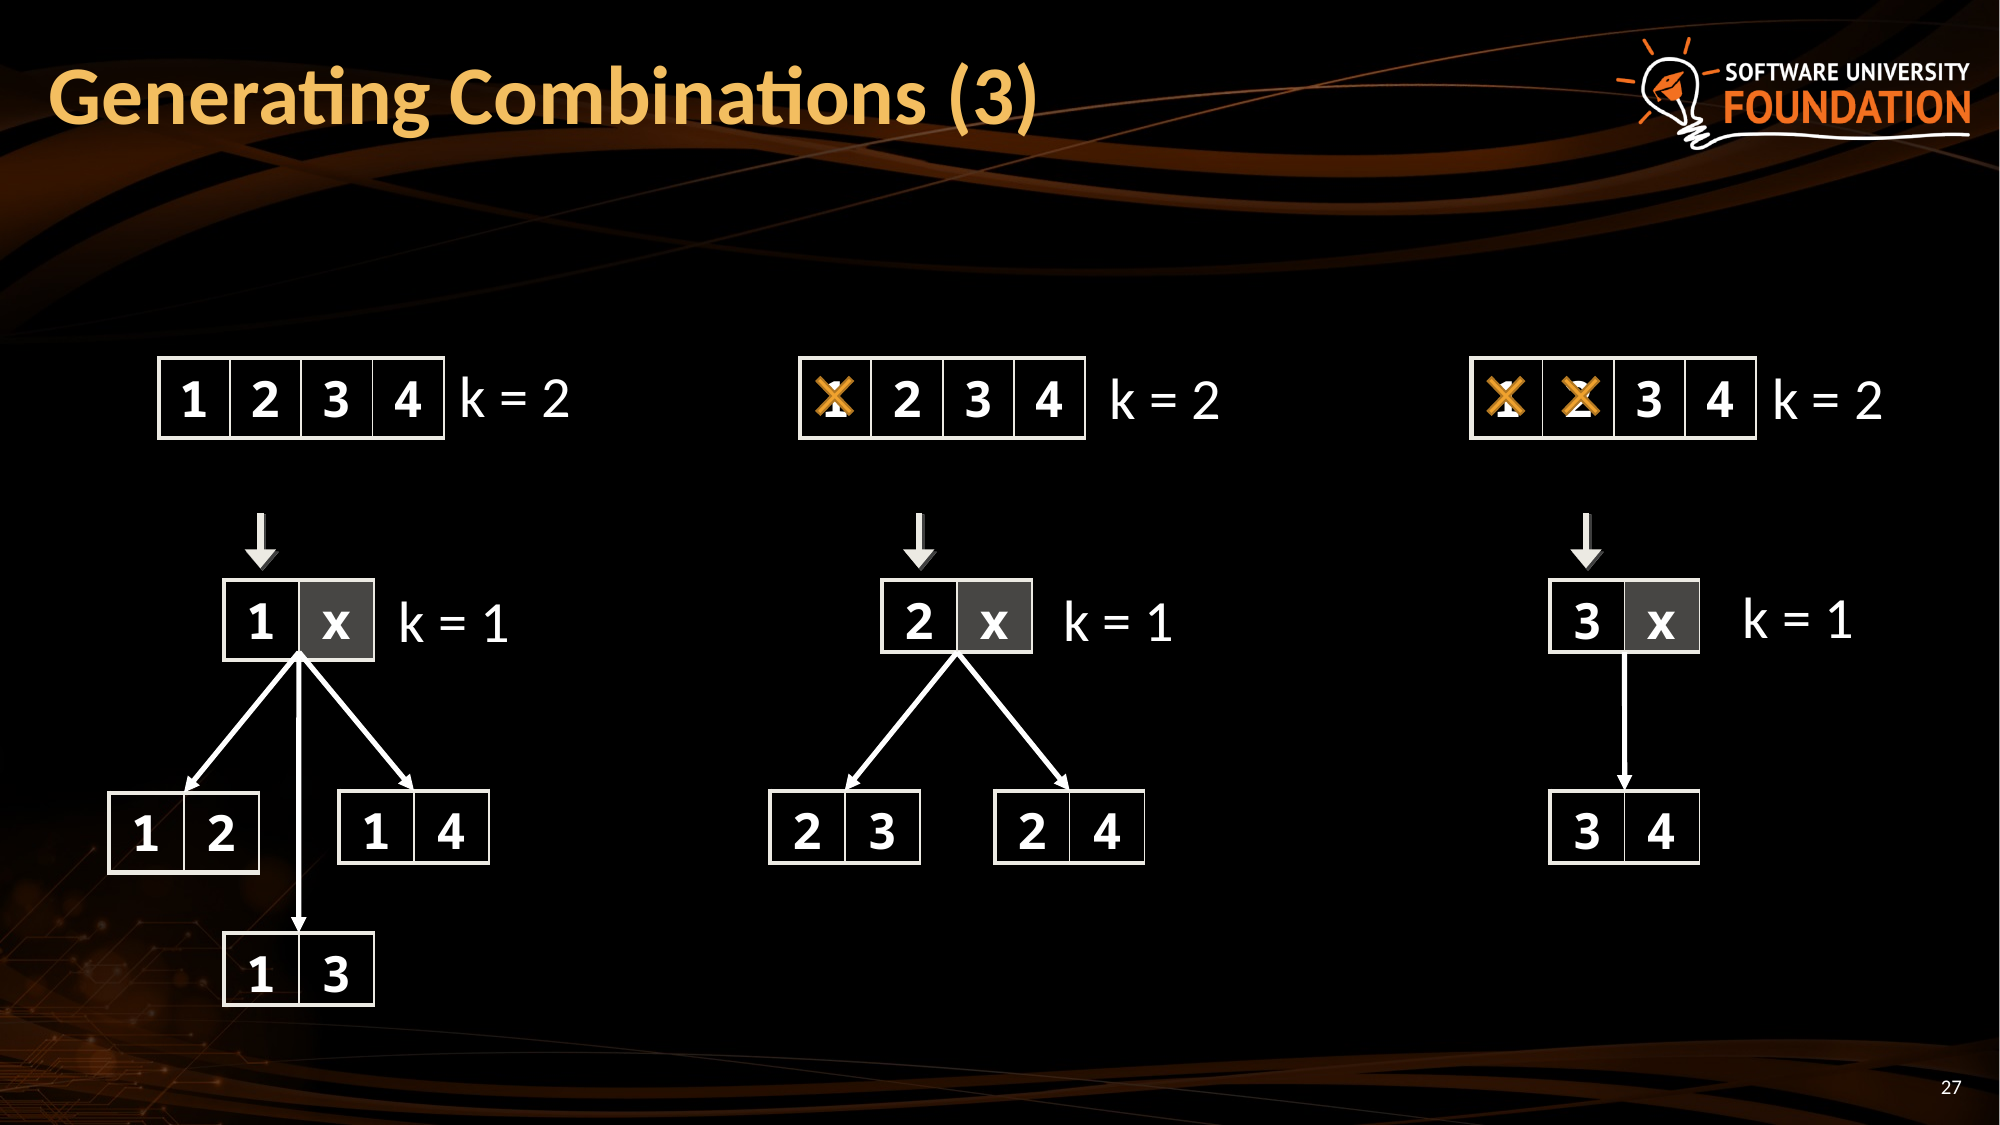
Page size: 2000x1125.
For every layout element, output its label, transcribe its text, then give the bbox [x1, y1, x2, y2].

title Generating Combinations (3) [30, 6, 1602, 189]
table_header x [300, 582, 373, 658]
text_box k = 2 [444, 351, 587, 437]
table_header 2 [997, 793, 1069, 861]
table_header 2 [185, 795, 258, 870]
table_header 3 [1615, 360, 1684, 436]
table_header 2 [231, 360, 300, 436]
table_header 2 [772, 793, 844, 861]
table_header x [1625, 582, 1699, 650]
text_box k = 2 [1757, 353, 1899, 439]
table_header 2 [872, 360, 942, 436]
table_header 2 [884, 582, 956, 650]
table_header x [958, 582, 1031, 650]
text_box k = 1 [1048, 575, 1190, 661]
table_header 3 [1552, 793, 1624, 861]
table_header 3 [944, 360, 1013, 436]
table_header 3 [846, 793, 919, 861]
table_header 3 [300, 935, 373, 1003]
text_box [1562, 377, 1600, 415]
text_box k = 1 [1727, 572, 1869, 658]
table_header 3 [1552, 582, 1624, 650]
table_header 1 [226, 582, 298, 658]
table_header 4 [373, 360, 443, 436]
picture [0, 0, 2000, 1125]
table_header 4 [1070, 793, 1144, 861]
table_header 1 [1474, 360, 1542, 436]
table_header 1 [802, 360, 870, 436]
table_header 4 [1015, 360, 1084, 436]
text_box [1487, 377, 1525, 415]
text_box k = 2 [1094, 353, 1237, 439]
table_header 2 [1543, 360, 1613, 436]
table_header 1 [226, 935, 298, 1003]
table_header 1 [161, 360, 229, 436]
slide_number <number> [1897, 1070, 1968, 1103]
table_header 4 [1686, 360, 1755, 436]
table_header 1 [341, 793, 413, 861]
table_header 4 [415, 793, 488, 861]
text_box k = 1 [384, 577, 526, 662]
text_box [816, 377, 853, 415]
table_header 3 [302, 360, 372, 436]
table_header 4 [1625, 793, 1699, 861]
table_header 1 [111, 795, 183, 870]
